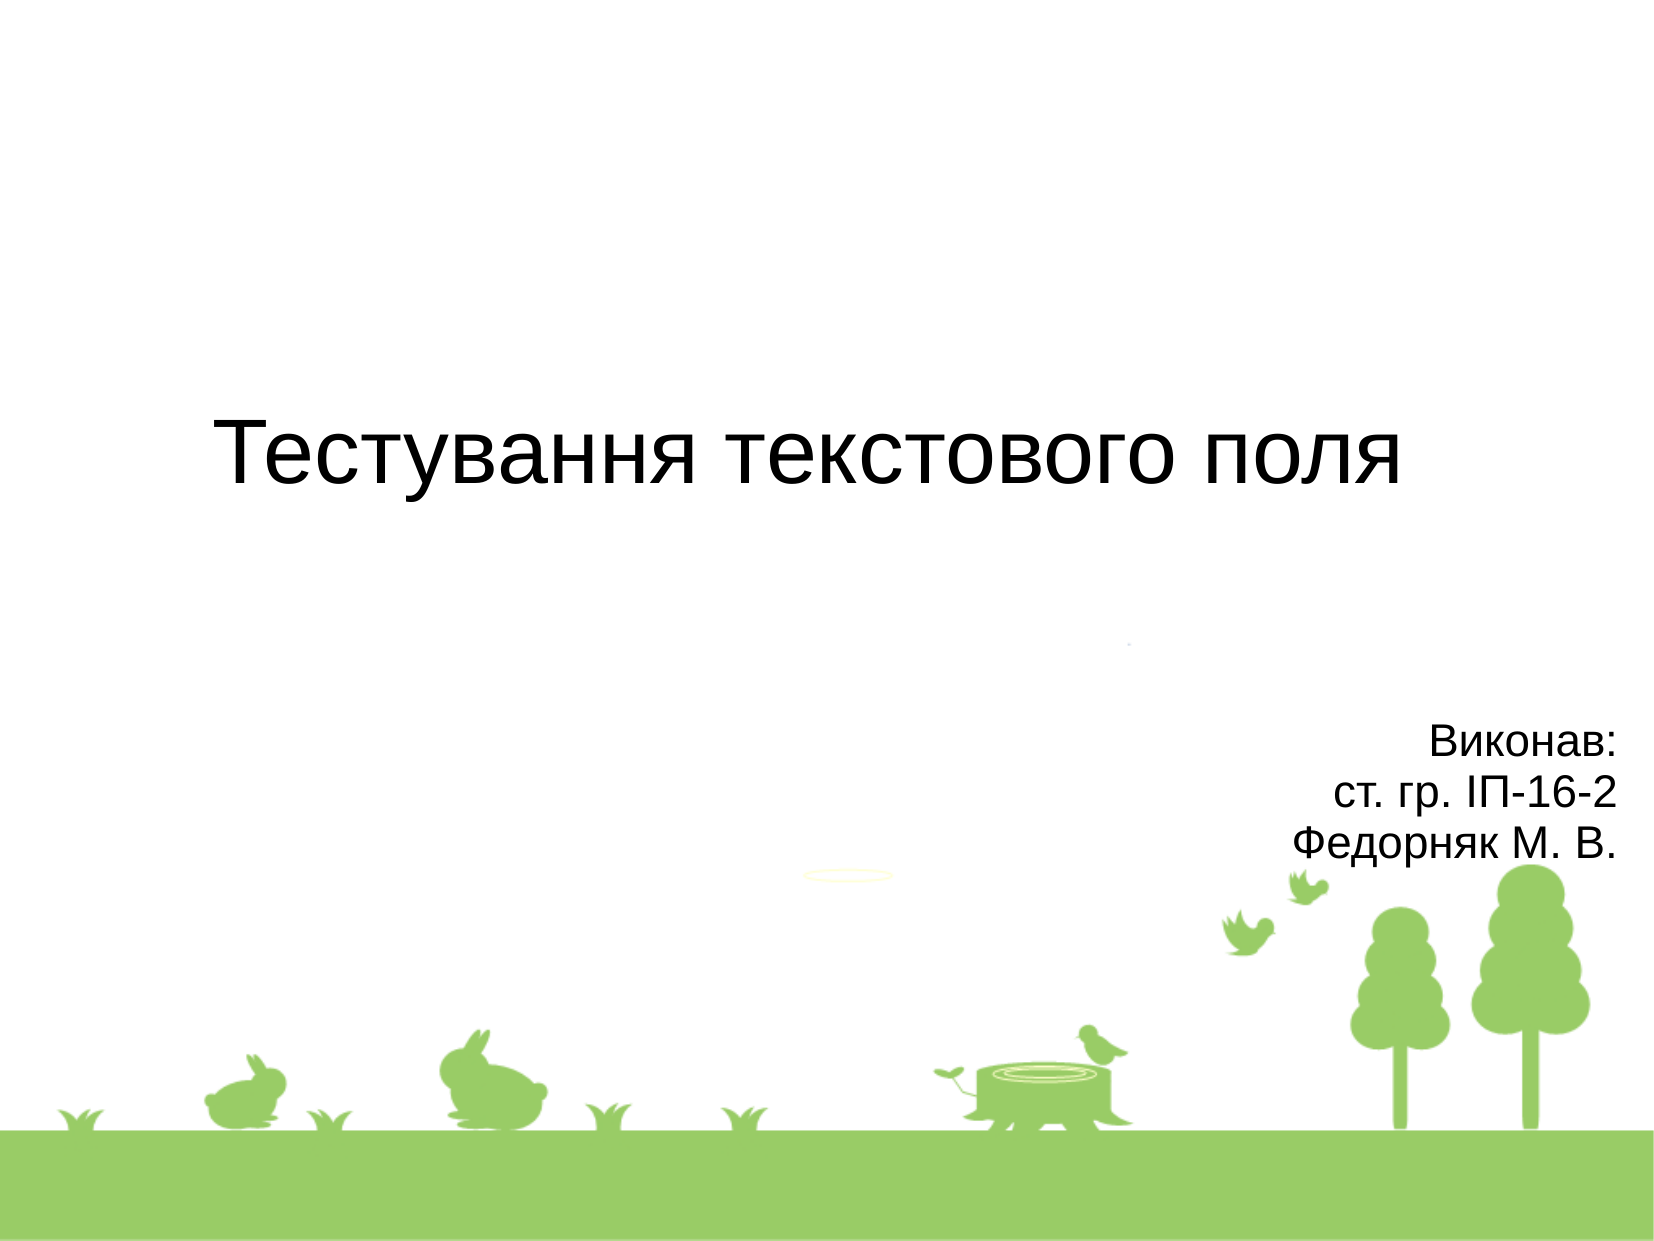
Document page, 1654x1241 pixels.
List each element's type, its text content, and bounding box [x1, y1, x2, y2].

picture [0, 0, 1654, 1241]
subtitle Виконав: ст. гр. ІП-16-2 Федорняк М. В. [1110, 602, 1619, 981]
title Тестування текстового поля [153, 348, 1465, 556]
